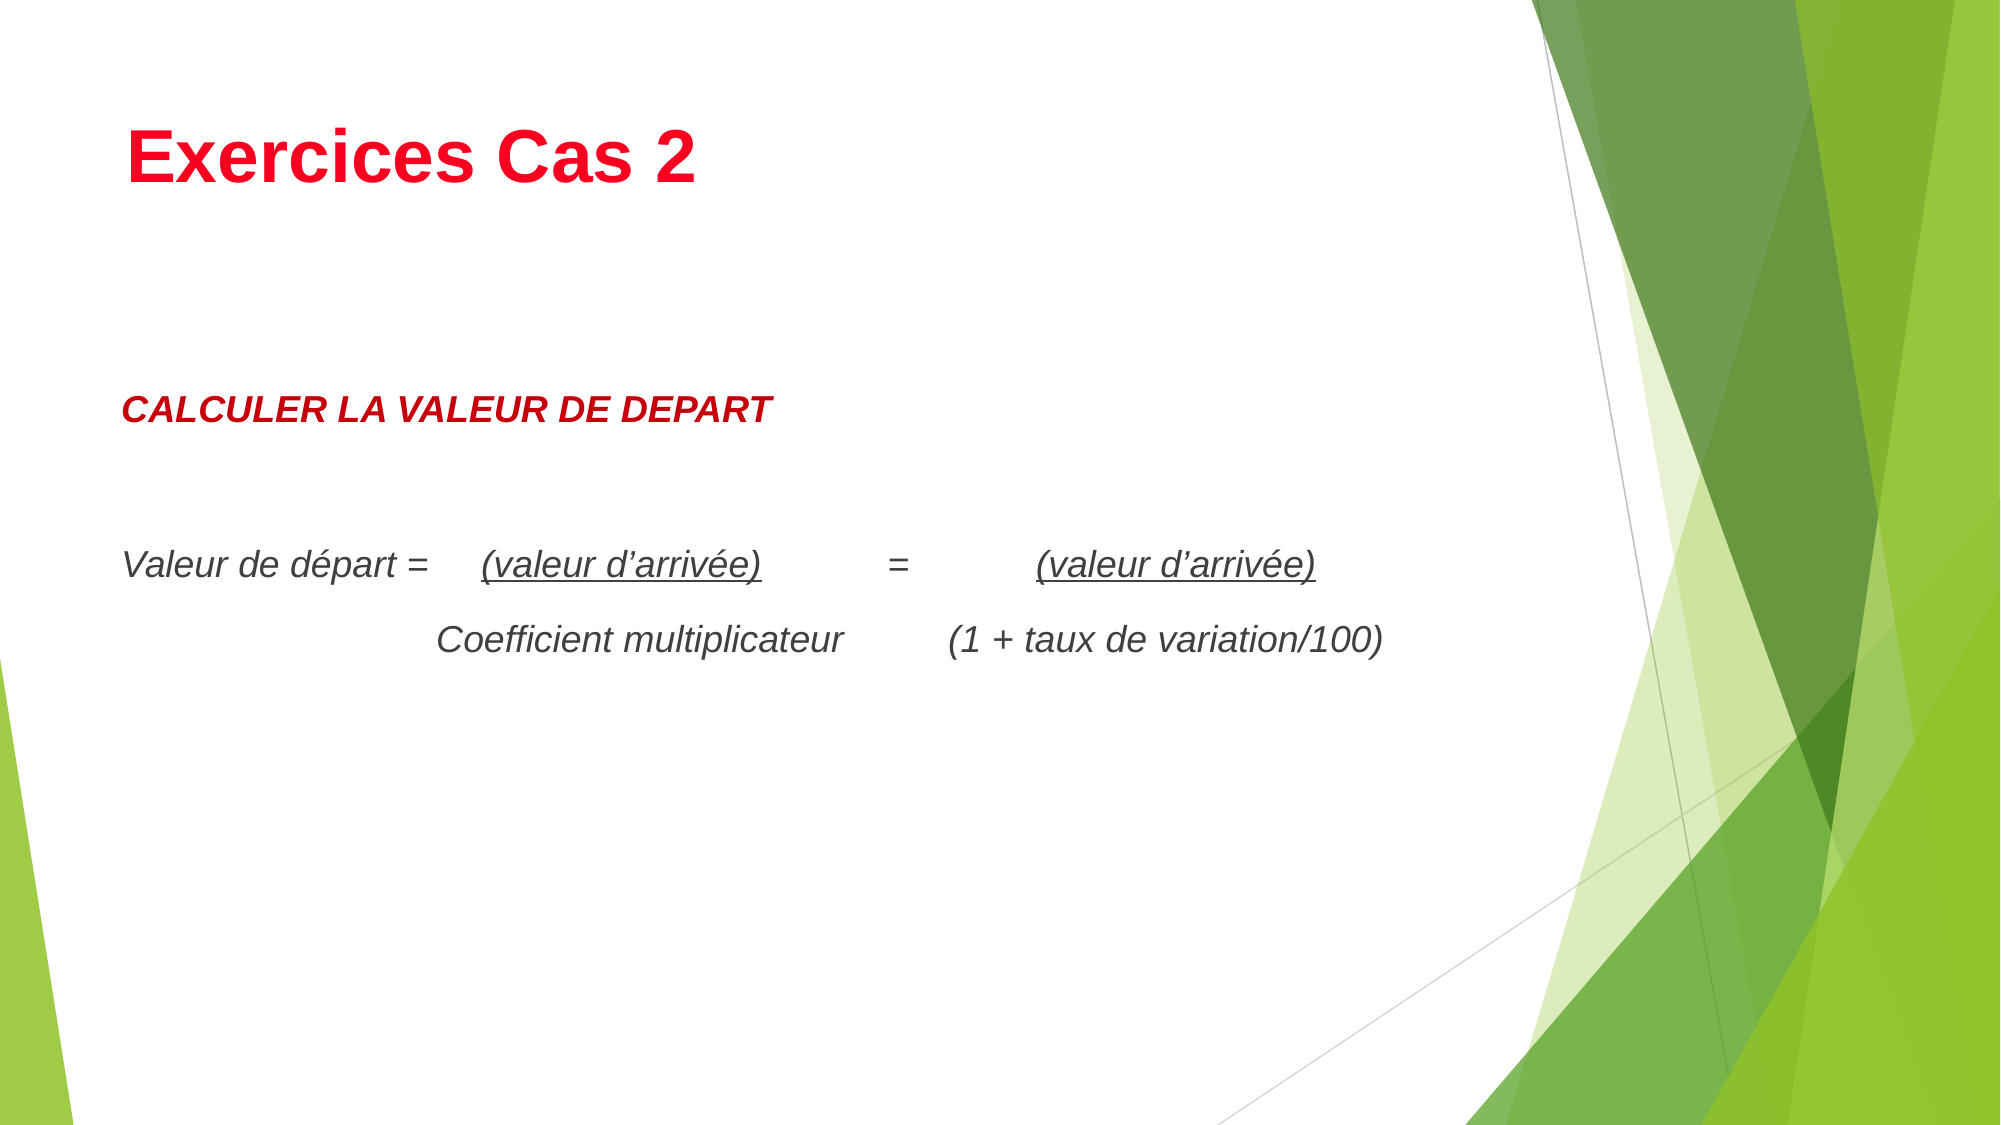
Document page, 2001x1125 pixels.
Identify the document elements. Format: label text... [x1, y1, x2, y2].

list CALCULER LA VALEUR DE DEPART Valeur de départ = (valeur d’arrivée) = (valeur d’arrivée) Coefficient multiplicateur (1 + taux de variation/100) [106, 377, 1531, 733]
title Exercices Cas 2 [111, 99, 1522, 235]
